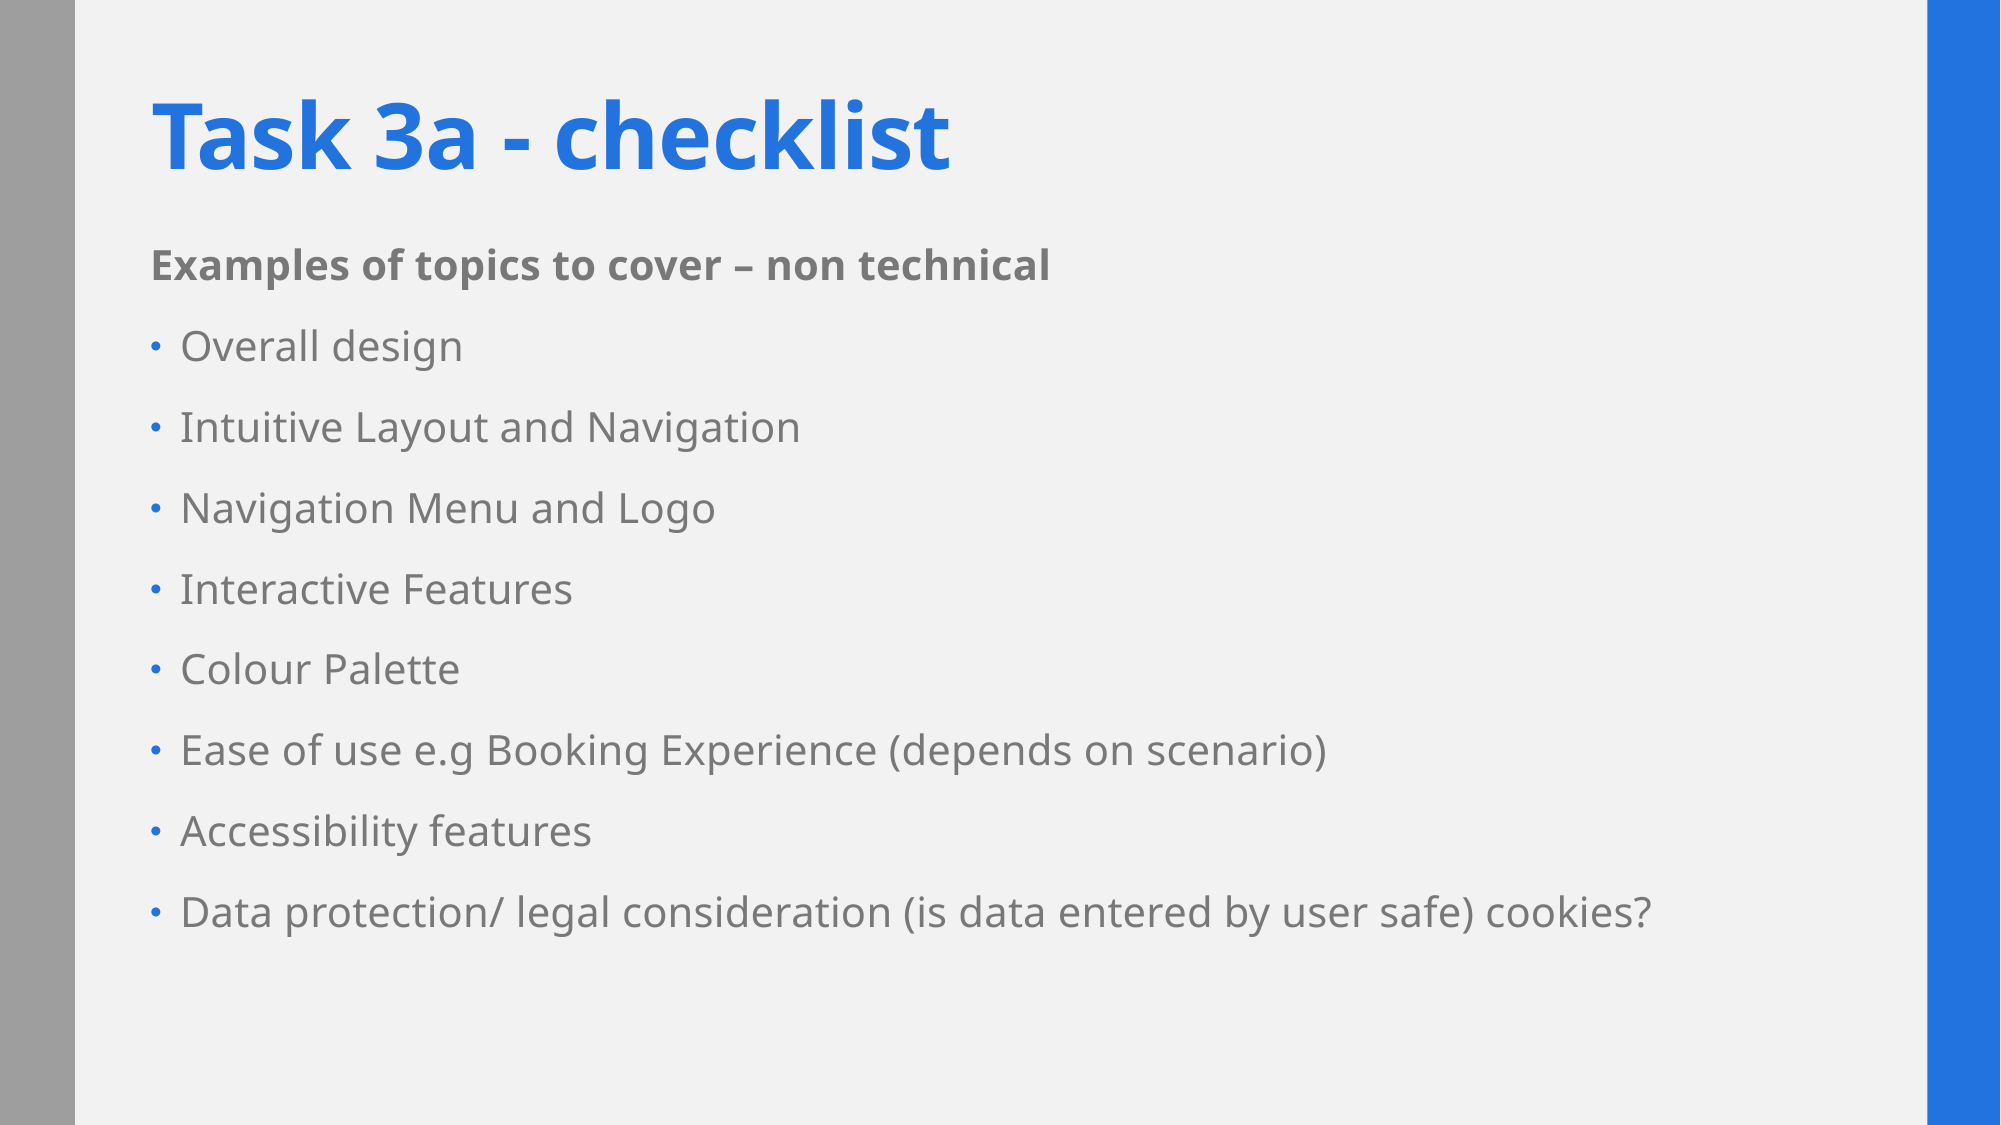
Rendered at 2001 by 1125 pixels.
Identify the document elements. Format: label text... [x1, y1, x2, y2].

list Task 3a - checklist [151, 78, 1850, 199]
list Examples of topics to cover – non technical Overall design Intuitive Layout and Navigation Navigation Menu and Logo Interactive Features Colour Palette Ease of use e.g Booking Experience (depends on scenario) Accessibility features Data protection/ legal consideration (is data entered by user safe) cookies? [150, 235, 1849, 1050]
